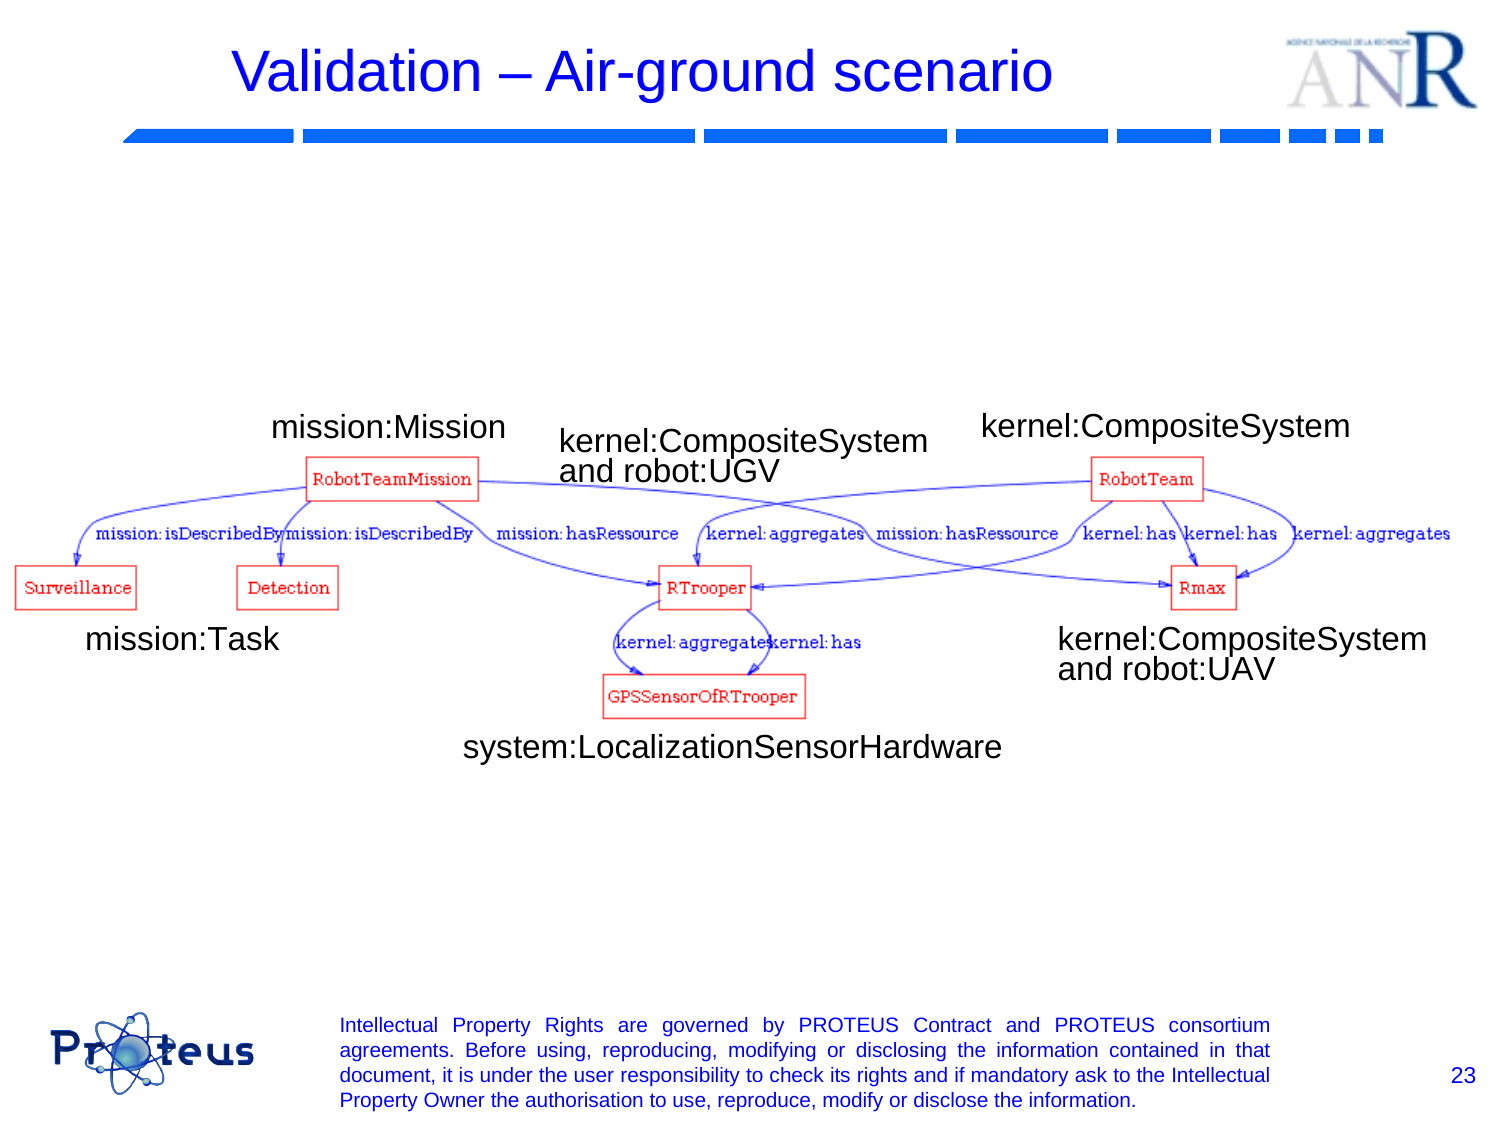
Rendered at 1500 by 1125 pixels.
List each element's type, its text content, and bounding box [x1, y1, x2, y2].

text_box mission:Mission [256, 407, 522, 453]
text_box kernel:CompositeSystem and robot:UAV [1042, 618, 1444, 694]
picture [0, 428, 1500, 736]
text_box kernel:CompositeSystem and robot:UGV [544, 420, 945, 497]
text_box system:LocalizationSensorHardware [448, 727, 1019, 773]
text_box kernel:CompositeSystem [966, 405, 1367, 452]
picture [35, 1003, 272, 1101]
picture [1281, 27, 1484, 115]
title Validation – Air-ground scenario [23, 11, 1264, 130]
text_box mission:Task [70, 619, 295, 665]
